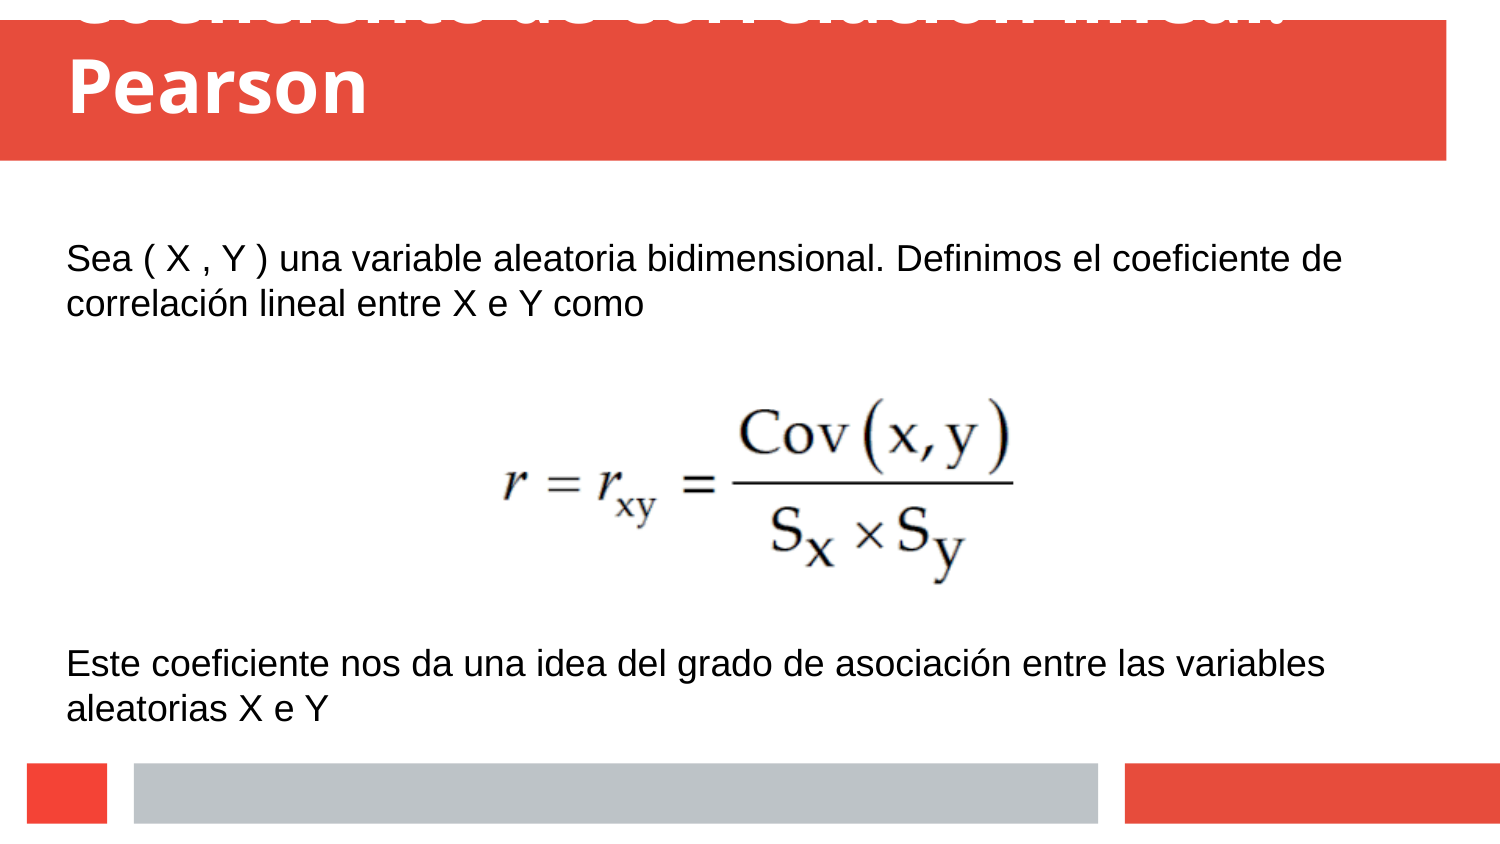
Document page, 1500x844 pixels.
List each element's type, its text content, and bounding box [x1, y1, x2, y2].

subtitle Sea ( X , Y ) una variable aleatoria bidimensional. Definimos el coeficiente de correlación lineal entre X e Y como Este coeficiente nos da una idea del grado de asociación entre las variables aleatorias X e Y [53, 220, 1420, 744]
picture [474, 372, 1026, 597]
title Coeficiente de correlación lineal. Pearson [53, 40, 1447, 141]
